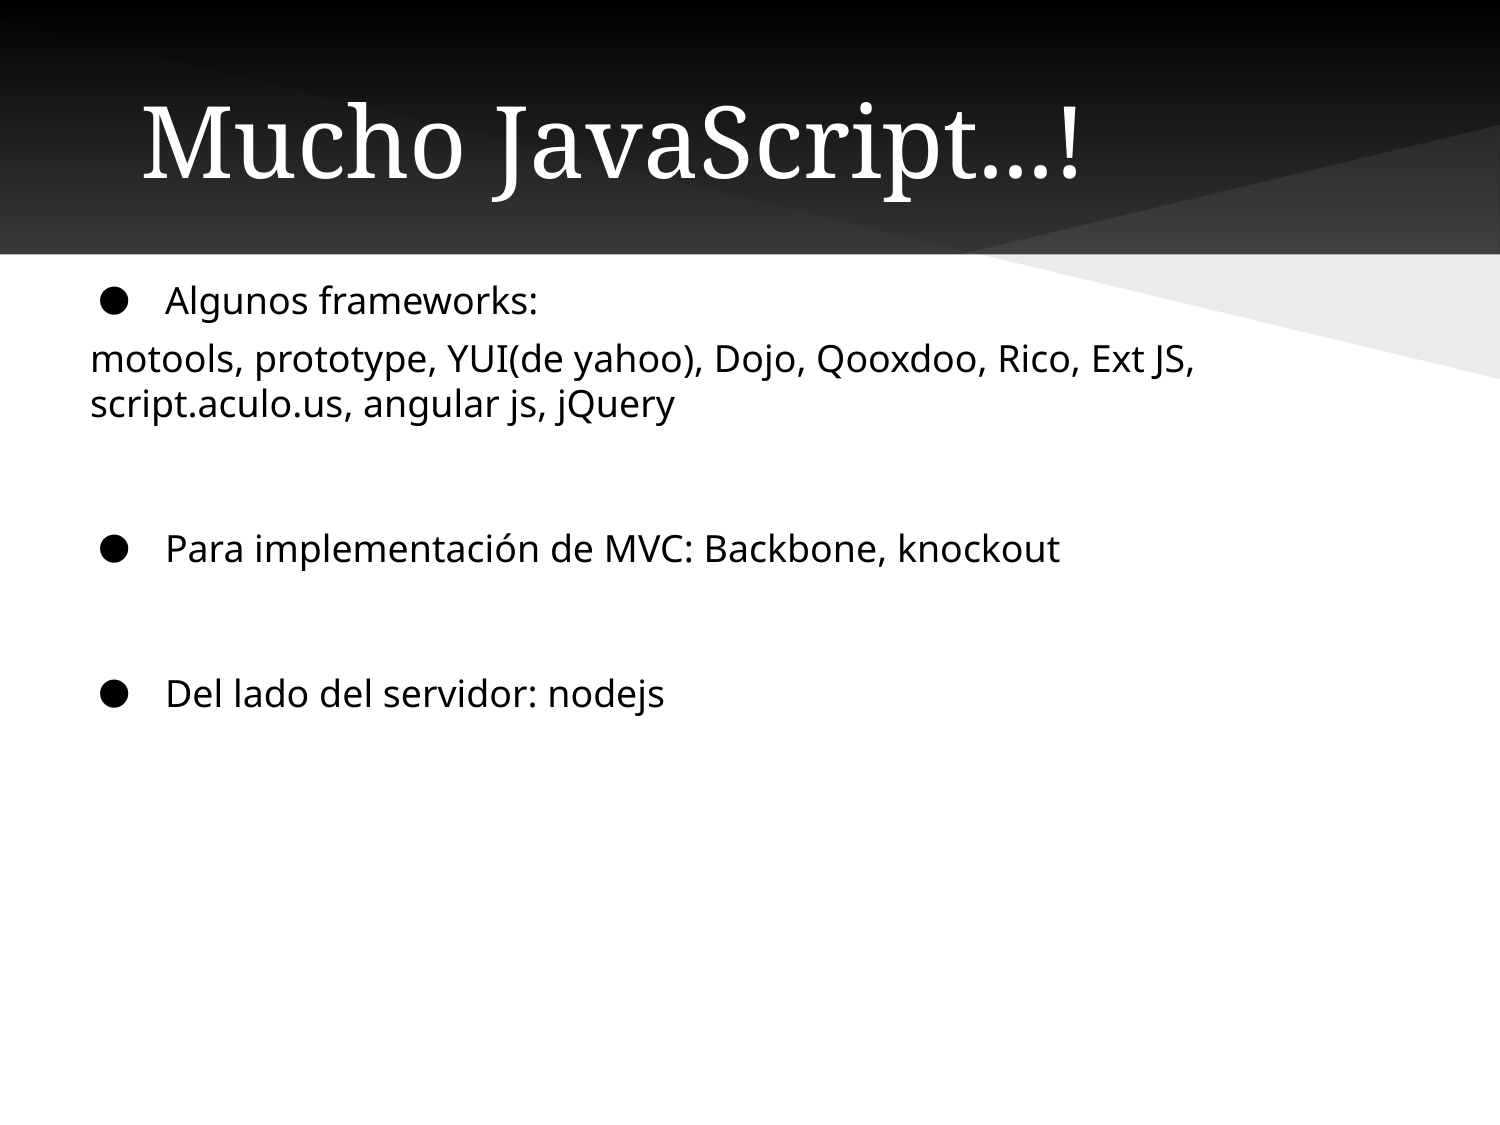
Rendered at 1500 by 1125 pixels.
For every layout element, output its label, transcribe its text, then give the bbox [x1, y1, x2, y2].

title Mucho JavaScript...! [75, 45, 1425, 233]
list Algunos frameworks: motools, prototype, YUI(de yahoo), Dojo, Qooxdoo, Rico, Ext JS, script.aculo.us, angular js, jQuery Para implementación de MVC: Backbone, knockout Del lado del servidor: nodejs [75, 262, 1425, 1078]
